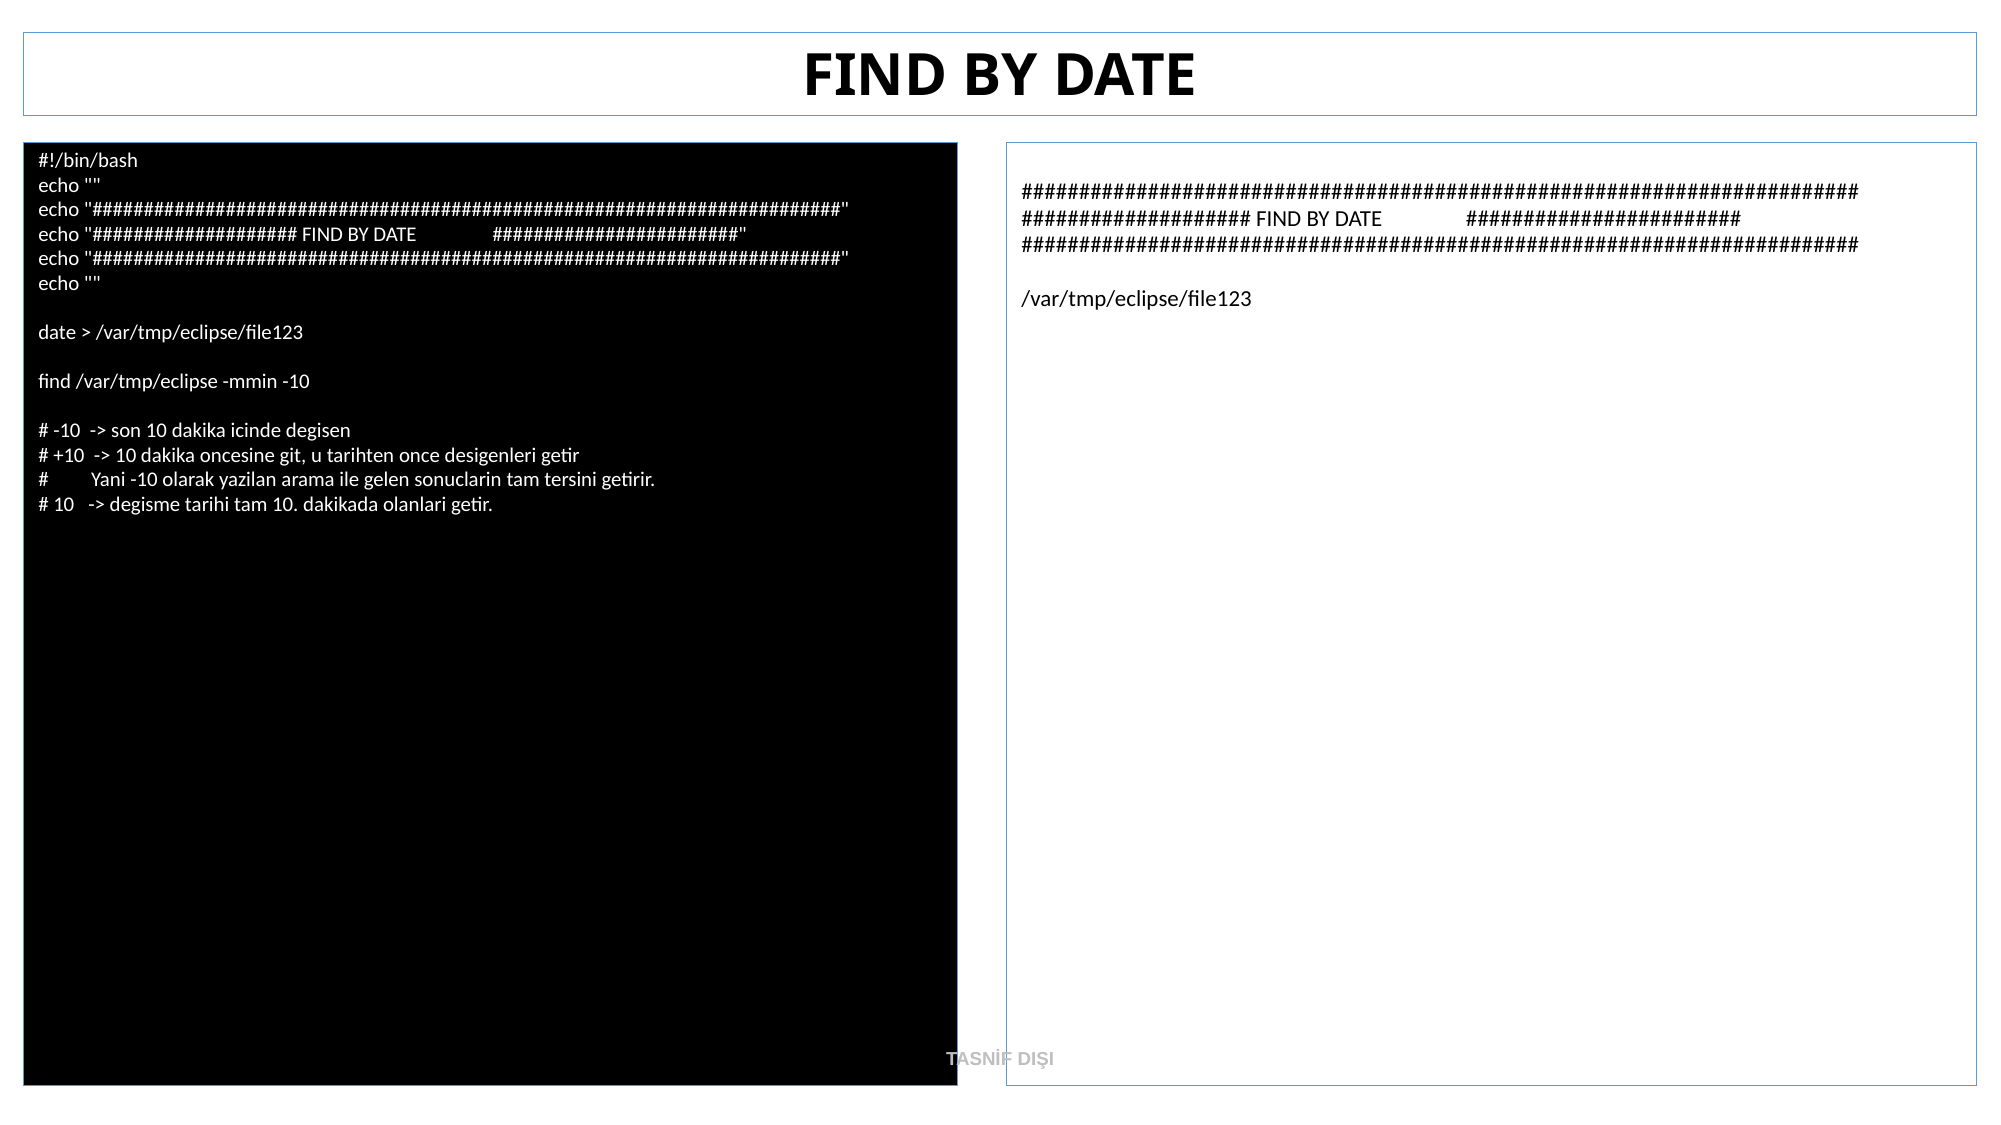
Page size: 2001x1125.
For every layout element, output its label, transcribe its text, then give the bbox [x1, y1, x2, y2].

subtitle #!/bin/bash echo "" echo "#########################################################################" echo "#################### FIND BY DATE ########################" echo "#########################################################################" echo "" date > /var/tmp/eclipse/file123 find /var/tmp/eclipse -mmin -10 # -10 -> son 10 dakika icinde degisen # +10 -> 10 dakika oncesine git, u tarihten once desigenleri getir # Yani -10 olarak yazilan arama ile gelen sonuclarin tam tersini getirir. # 10 -> degisme tarihi tam 10. dakikada olanlari getir. [23, 142, 958, 1042]
text_box ######################################################################### #################### FIND BY DATE ######################## ######################################################################### /var/tmp/eclipse/file123 [1006, 142, 1977, 1042]
title FIND BY DATE [23, 32, 1977, 116]
footer TASNİF DIŞI [0, 1042, 2000, 1103]
